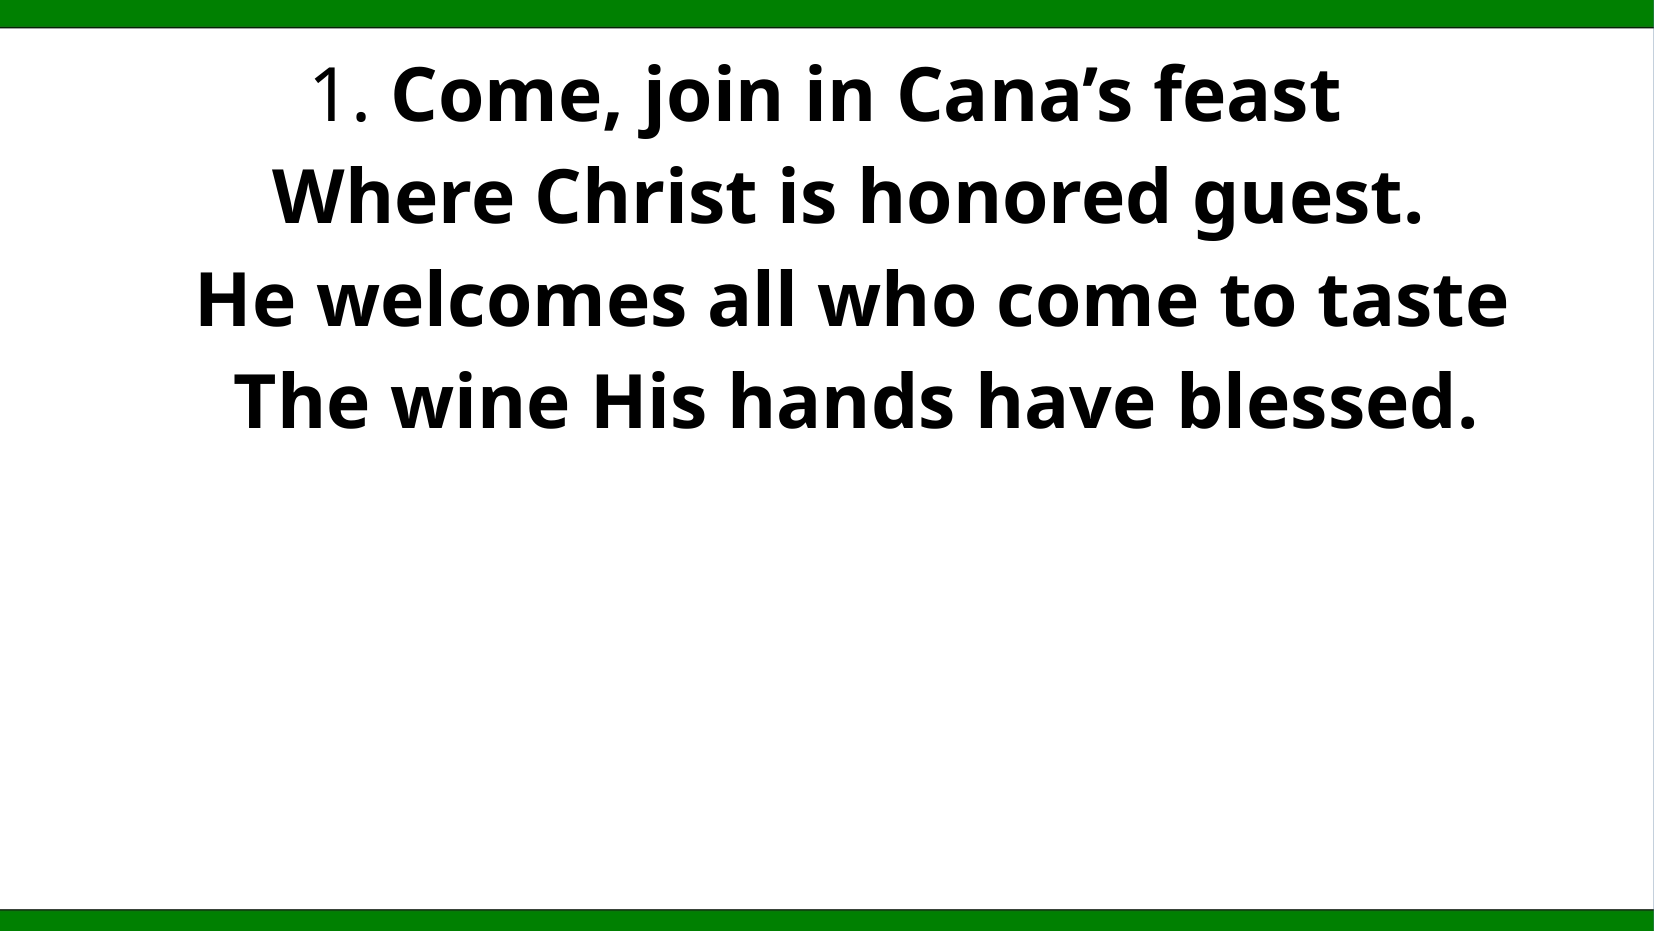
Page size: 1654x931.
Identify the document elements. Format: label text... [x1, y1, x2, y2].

picture [0, 0, 1654, 931]
text_box 1. Come, join in Cana’s feast Where Christ is honored guest. He welcomes all who come to taste The wine His hands have blessed. [82, 33, 1568, 448]
